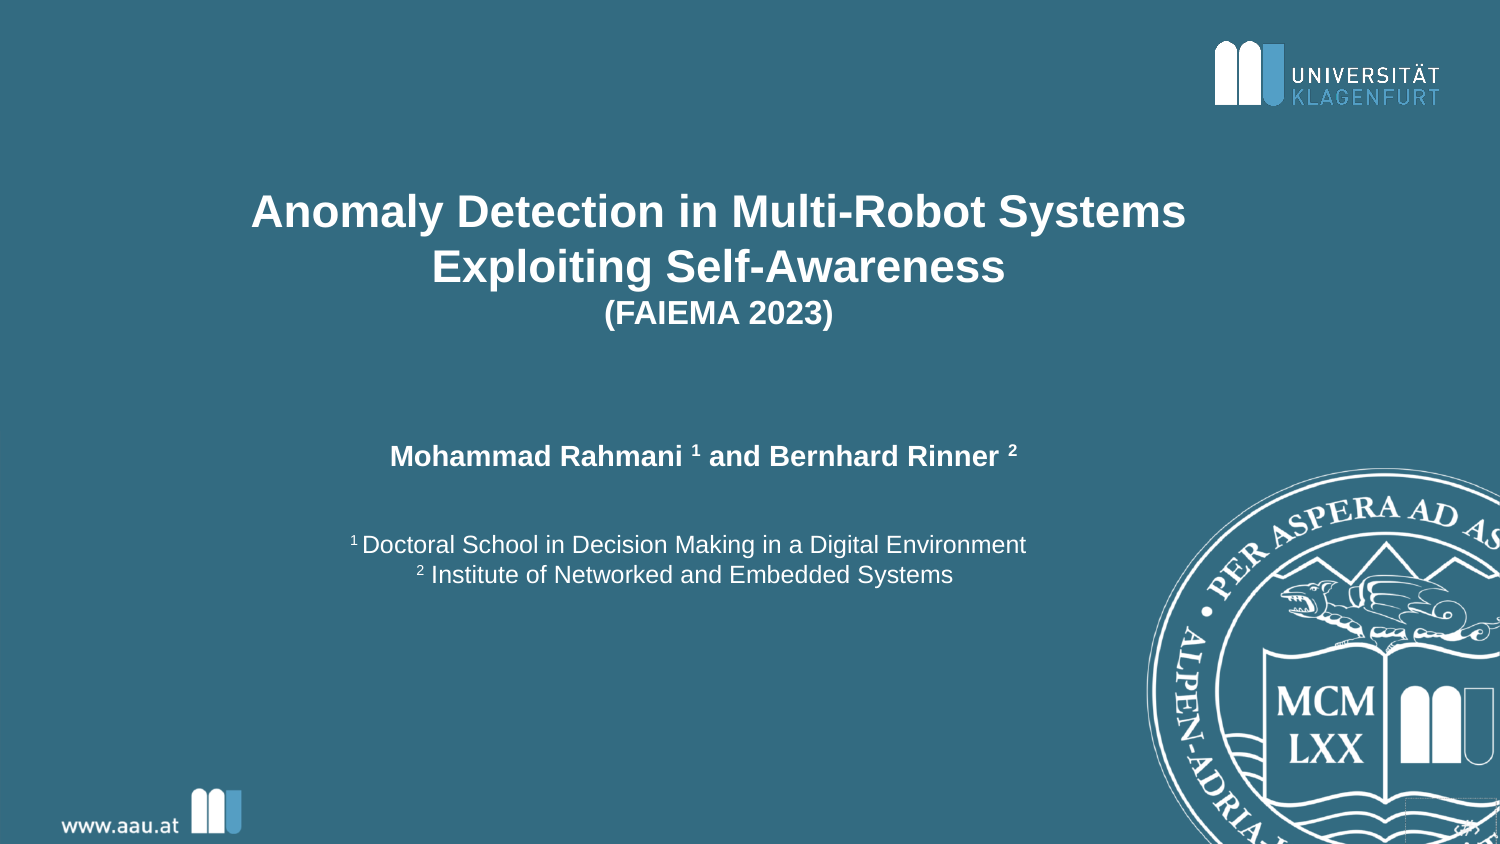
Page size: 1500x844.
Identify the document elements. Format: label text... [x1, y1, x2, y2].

picture [1215, 41, 1439, 106]
picture [0, 415, 1500, 844]
text_box Mohammad Rahmani 1 and Bernhard Rinner 2 [375, 432, 1033, 481]
subtitle 1 Doctoral School in Decision Making in a Digital Environment 2 Institute of Networked and Embedded Systems [315, 509, 1063, 609]
text_box Anomaly Detection in Multi-Robot Systems Exploiting Self-Awareness (FAIEMA 2023) [129, 154, 1309, 358]
